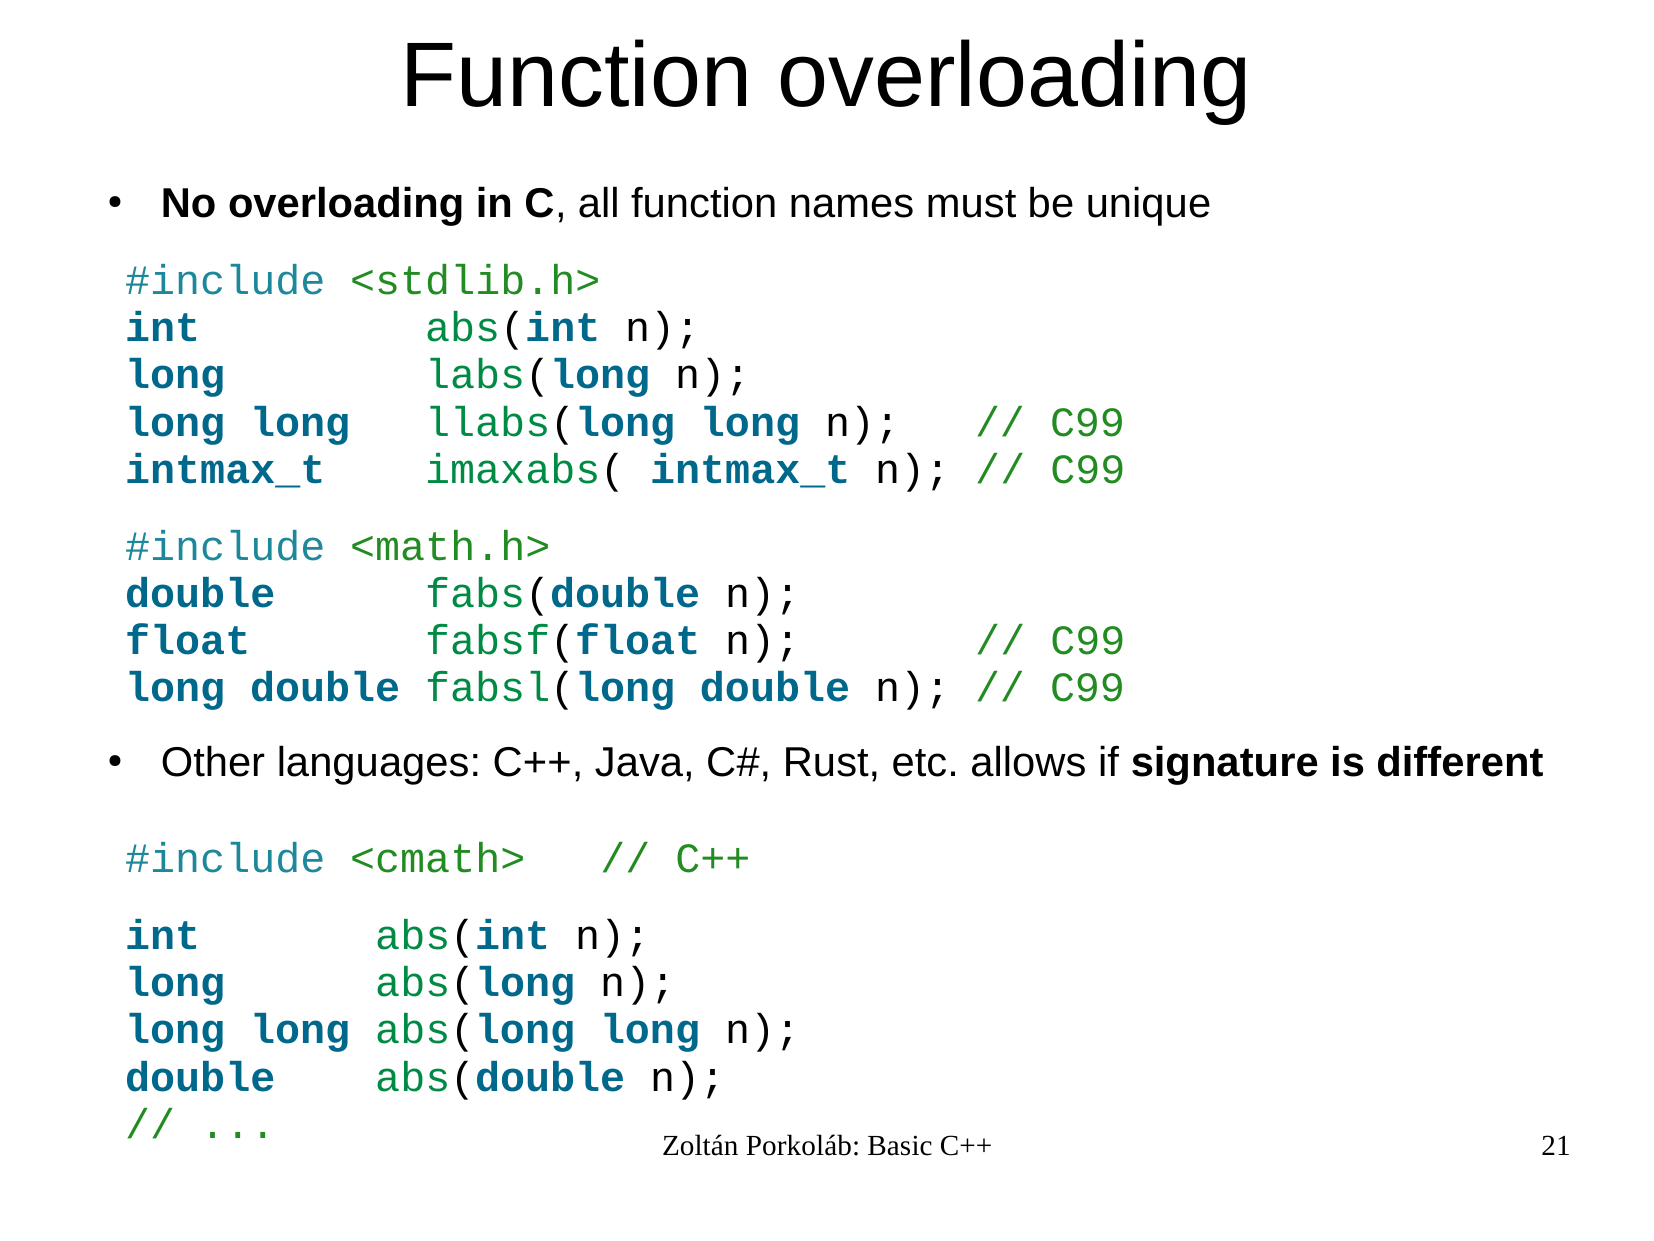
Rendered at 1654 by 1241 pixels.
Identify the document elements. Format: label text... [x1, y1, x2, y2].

text_box #include <cmath> // C++ int abs(int n); long abs(long n); long long abs(long long n); double abs(double n); // ... [75, 830, 1576, 1159]
text_box #include <stdlib.h> int abs(int n); long labs(long n); long long llabs(long long n); // C99 intmax_t imaxabs( intmax_t n); // C99 #include <math.h> double fabs(double n); float fabsf(float n); // C99 long double fabsl(long double n); // C99 [75, 252, 1576, 733]
title Function overloading [82, 0, 1571, 211]
list No overloading in C, all function names must be unique [90, 179, 1621, 253]
list Other languages: C++, Java, C#, Rust, etc. allows if signature is different [90, 662, 1620, 813]
